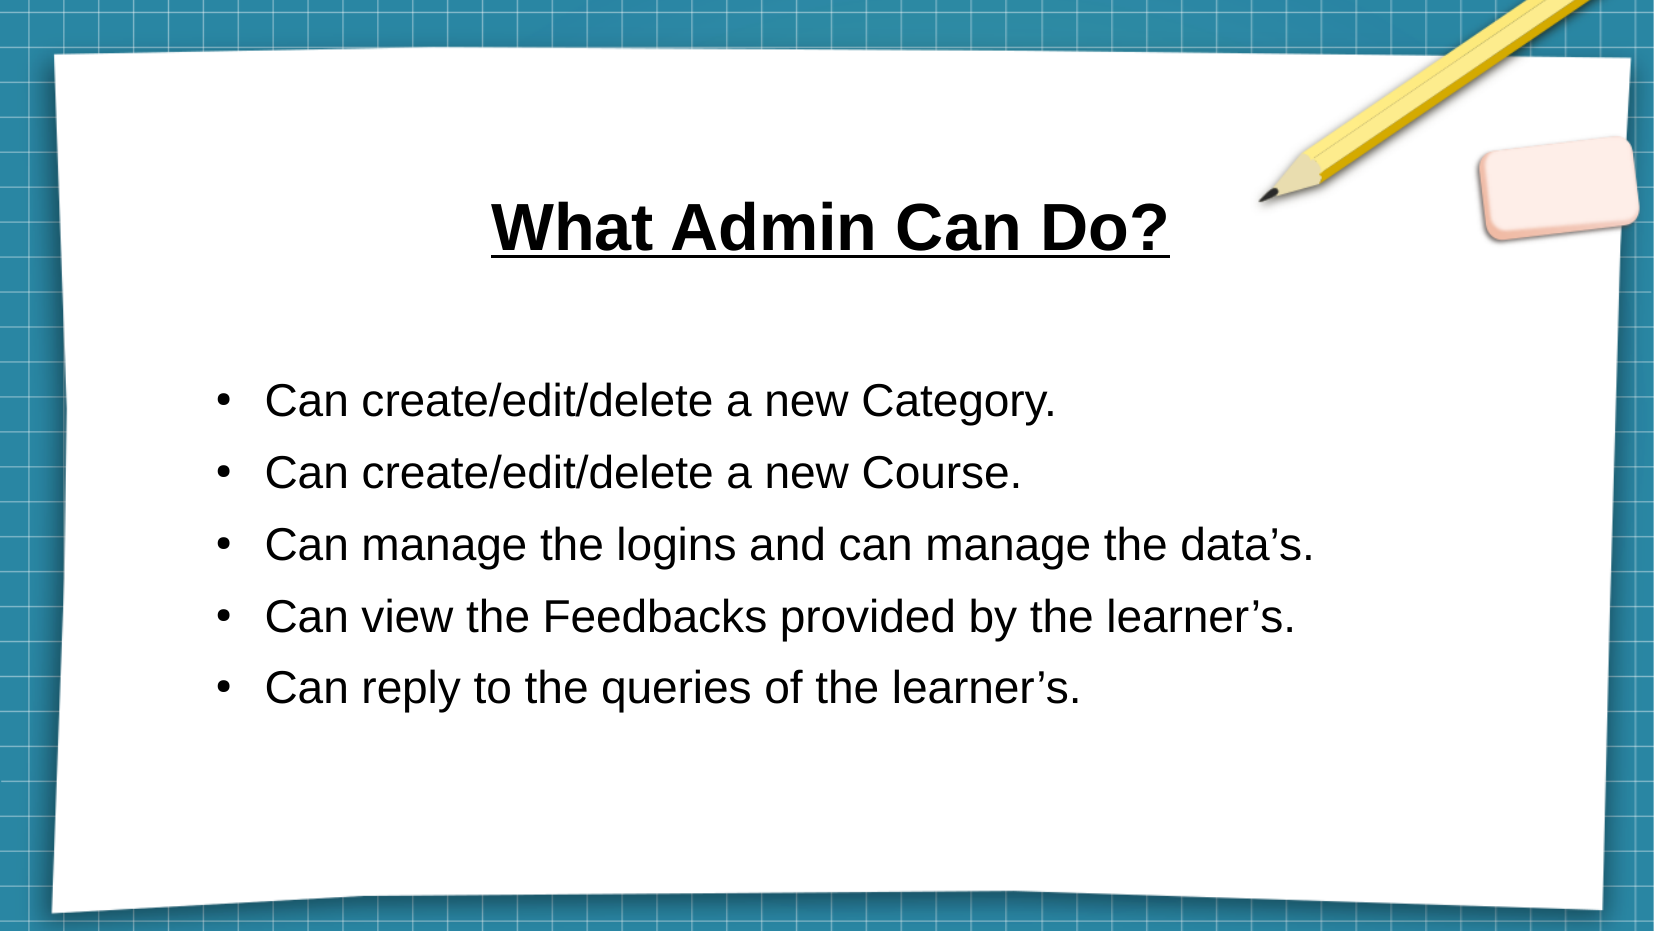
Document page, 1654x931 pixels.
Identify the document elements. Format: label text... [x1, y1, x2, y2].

title What Admin Can Do? [86, 150, 1576, 306]
picture [0, 0, 1654, 931]
list Can create/edit/delete a new Category. Can create/edit/delete a new Course. Can manage the logins and can manage the data’s. Can view the Feedbacks provided by the learner’s. Can reply to the queries of the learner’s. [199, 375, 1351, 788]
